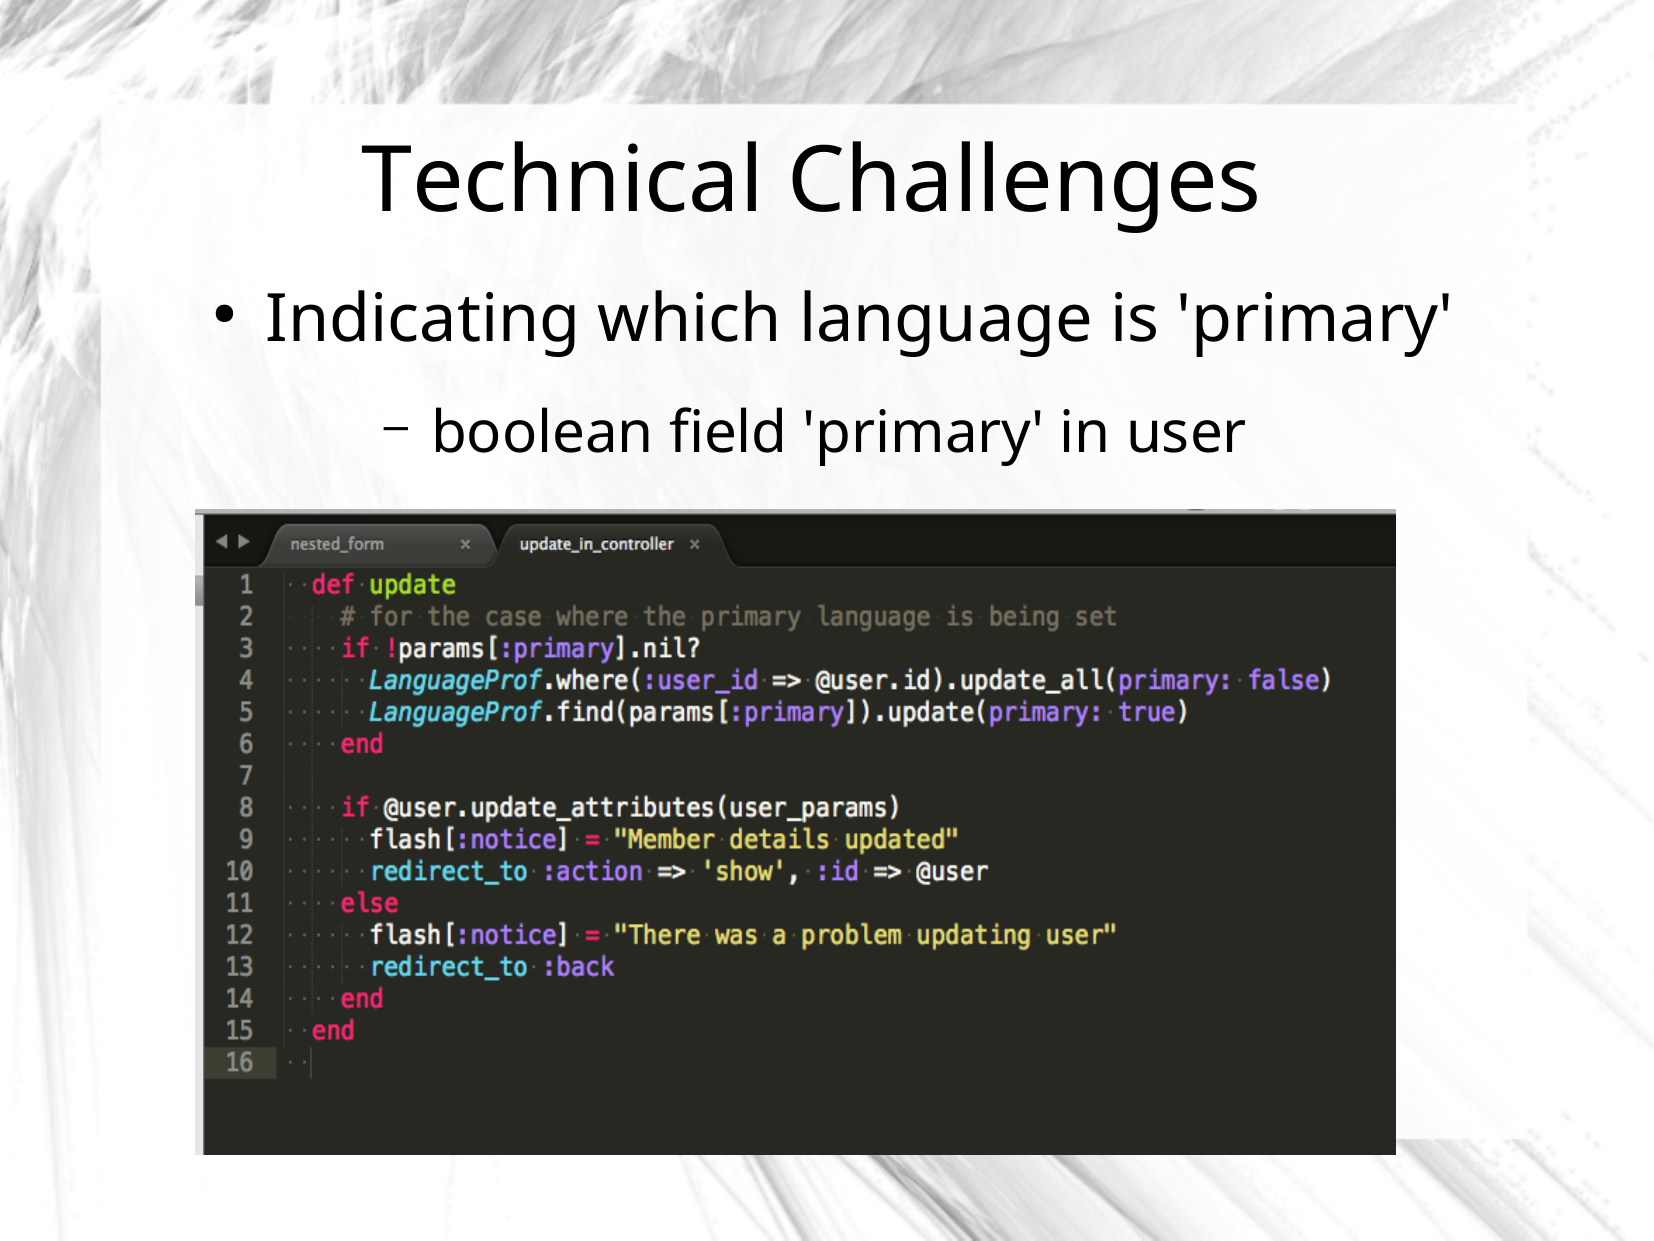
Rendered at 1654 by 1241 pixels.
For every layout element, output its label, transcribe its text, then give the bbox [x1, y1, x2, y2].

title Technical Challenges [118, 112, 1506, 241]
picture [0, 0, 1654, 1241]
list Indicating which language is 'primary' boolean field 'primary' in user updated in user_controller [195, 270, 1648, 896]
